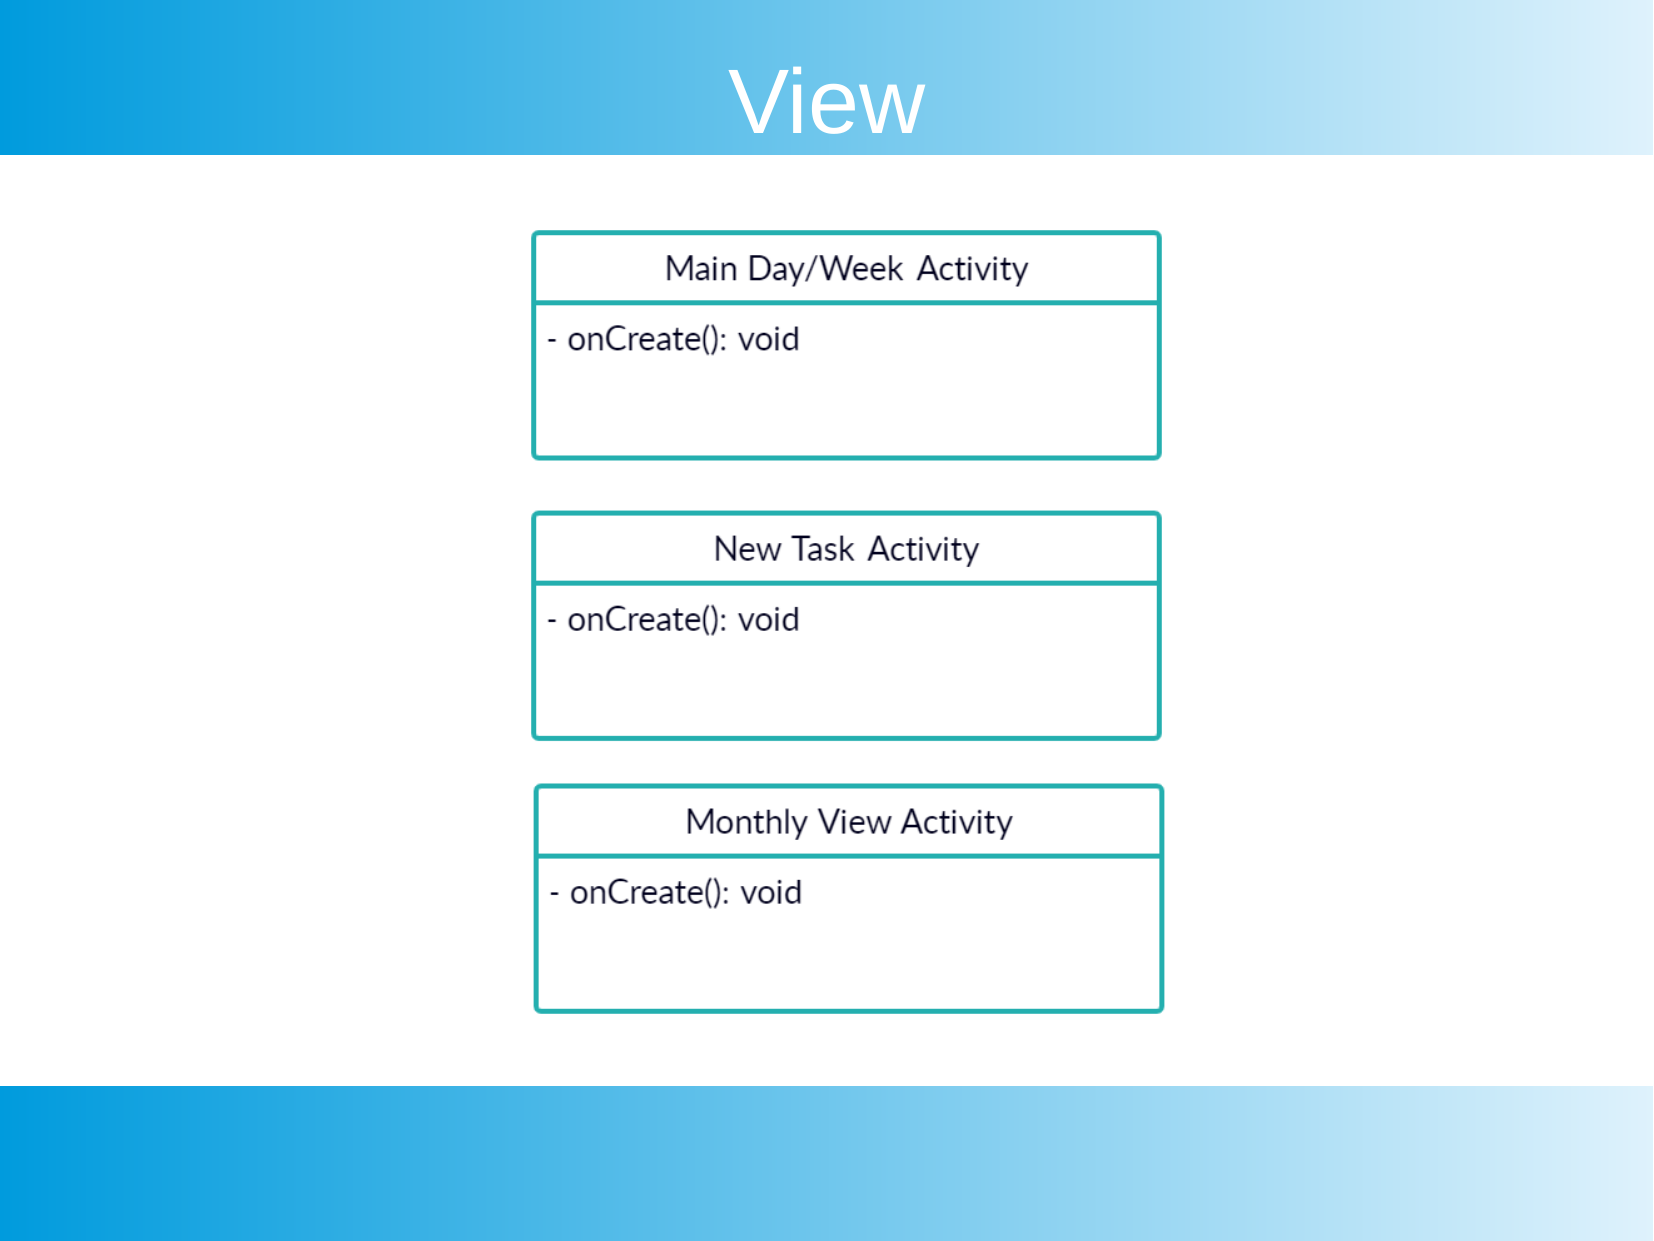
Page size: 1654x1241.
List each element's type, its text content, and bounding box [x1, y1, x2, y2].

picture [510, 209, 1182, 1034]
title View [82, 49, 1571, 155]
